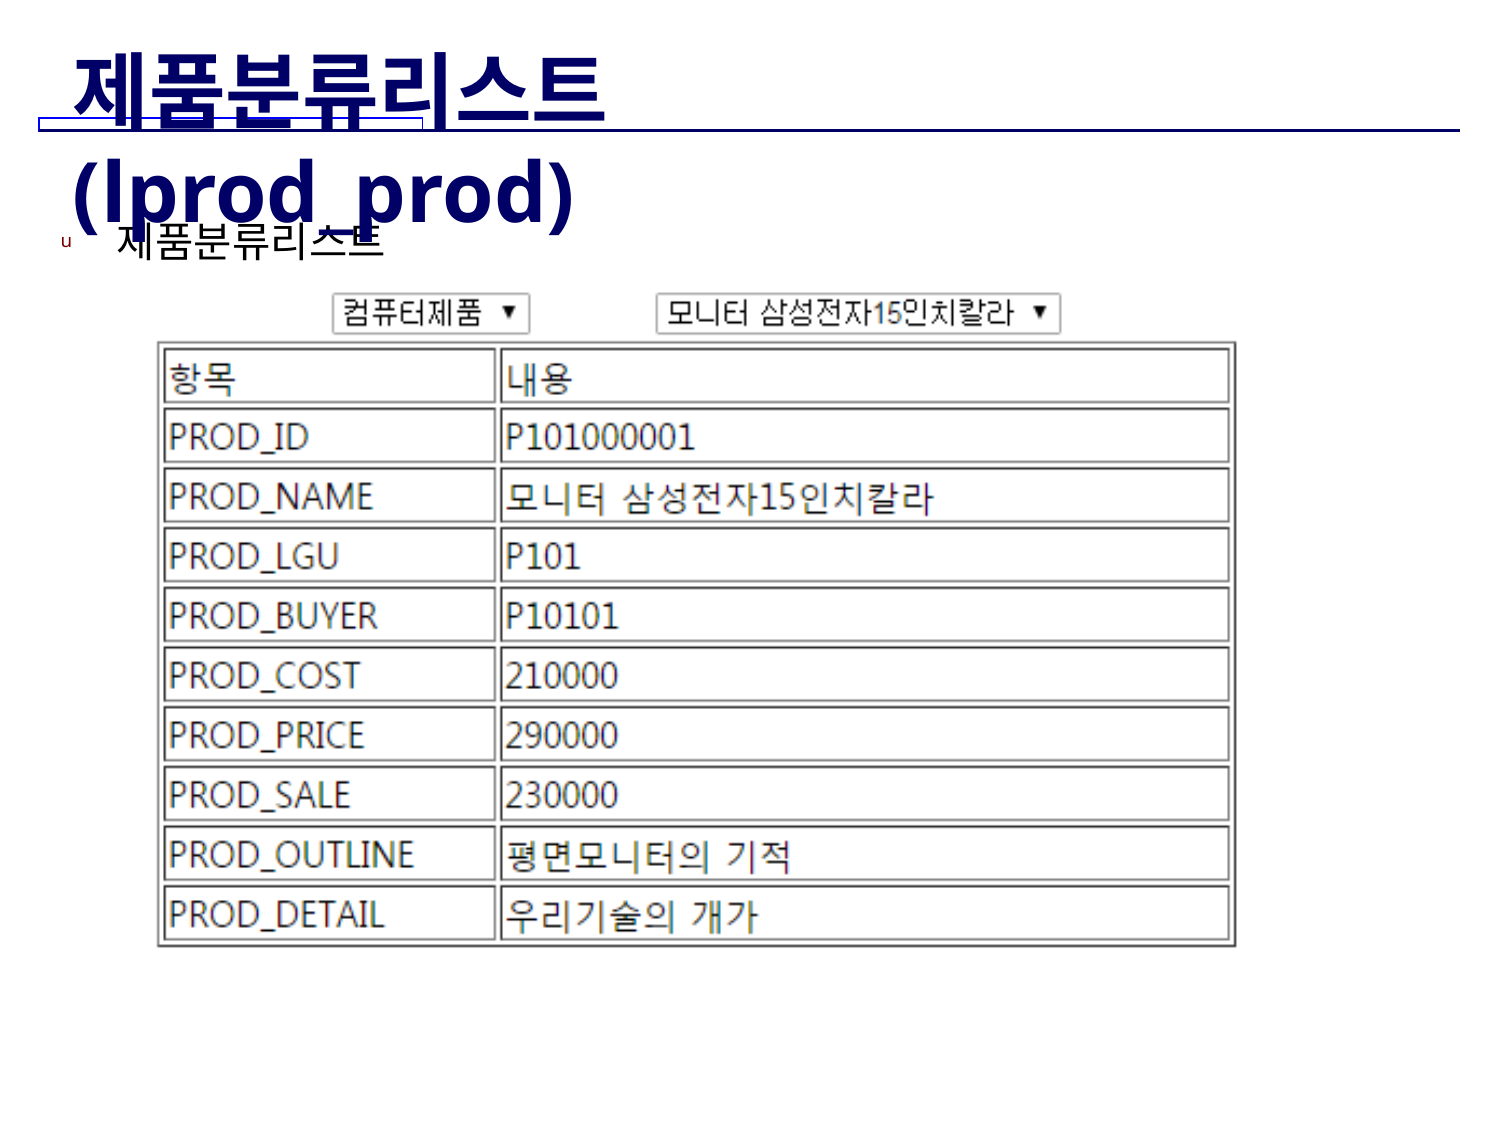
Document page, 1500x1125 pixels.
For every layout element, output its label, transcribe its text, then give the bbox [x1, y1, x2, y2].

picture [121, 280, 1267, 972]
list 제품분류리스트 [45, 208, 1460, 1027]
title 제품분류리스트(lprod_prod) [58, 31, 1077, 110]
